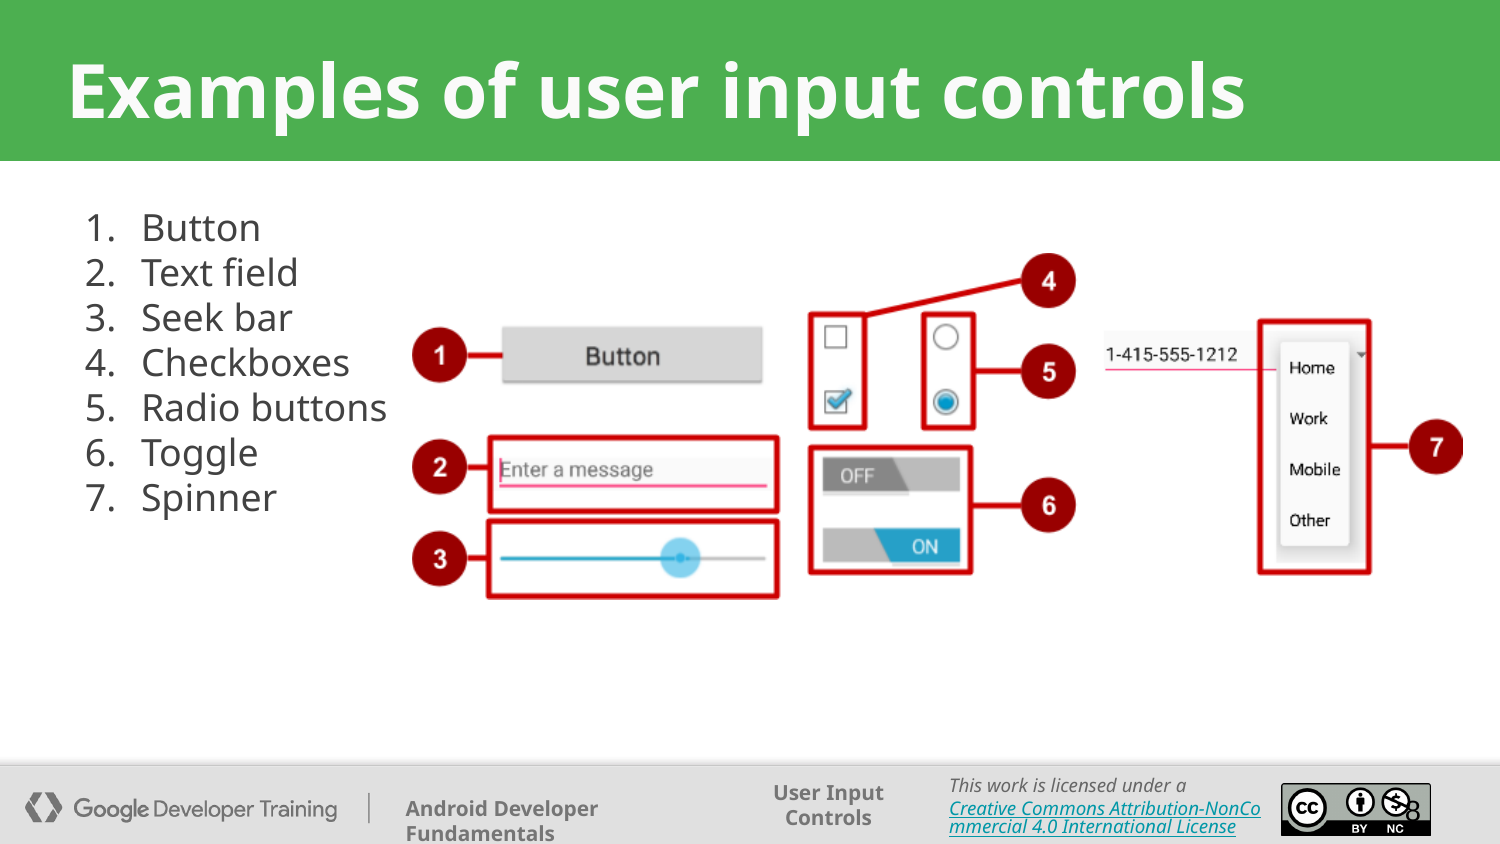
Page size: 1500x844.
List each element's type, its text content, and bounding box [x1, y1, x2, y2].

picture [0, 161, 1500, 844]
list Button Text field Seek bar Checkboxes Radio buttons Toggle Spinner [51, 189, 541, 835]
slide_number <number> [1389, 777, 1480, 842]
title Examples of user input controls [51, 28, 1449, 122]
